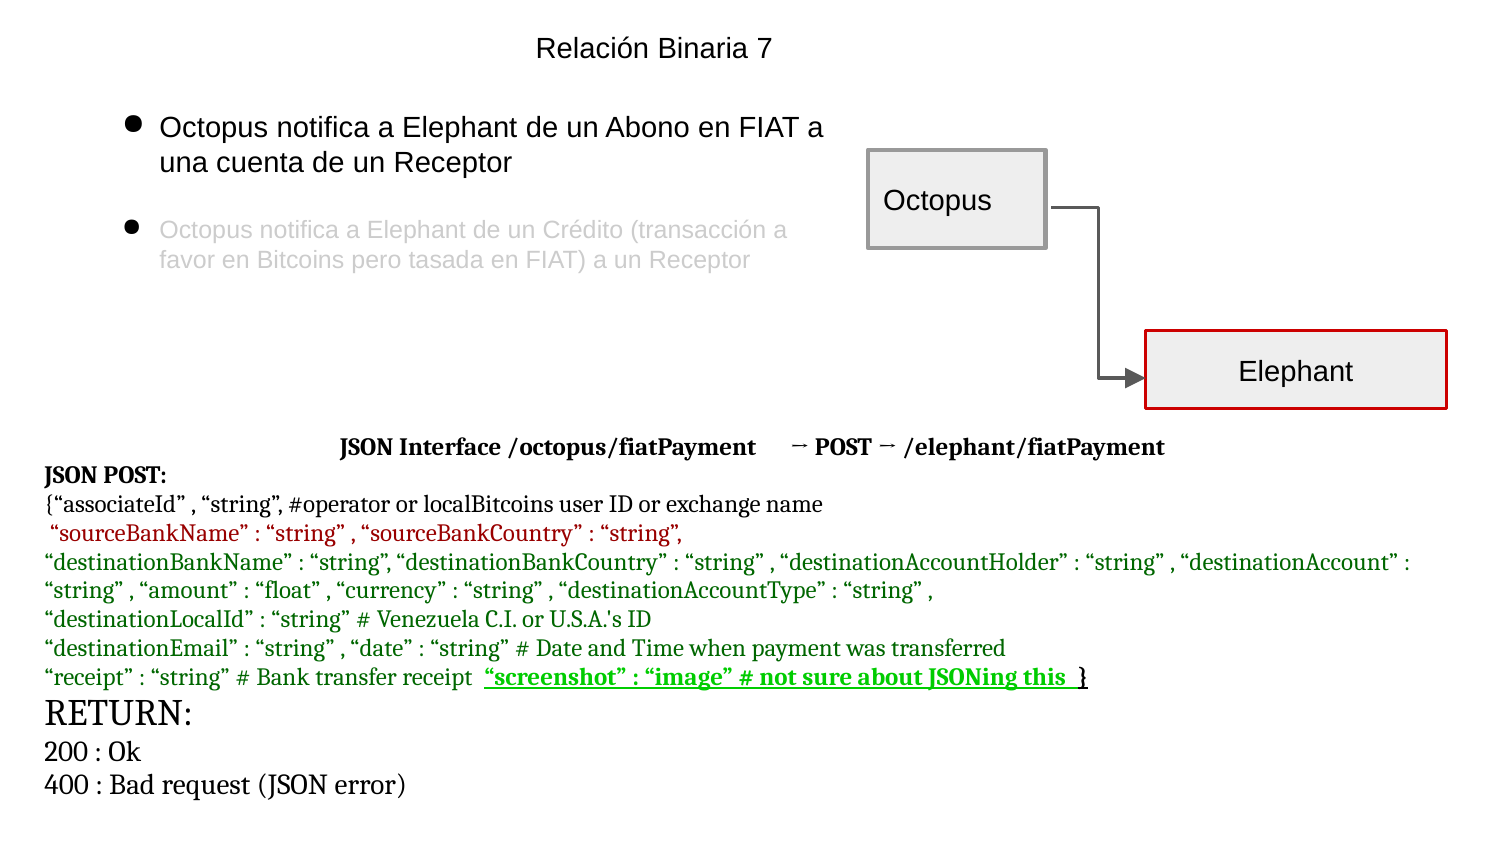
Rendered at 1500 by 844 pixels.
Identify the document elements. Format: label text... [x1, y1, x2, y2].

text_box Elephant [1145, 330, 1447, 409]
text_box Octopus [868, 149, 1046, 249]
text_box JSON Interface /octopus/fiatPayment → POST → /elephant/fiatPayment JSON POST: {“associateId” , “string”, #operator or localBitcoins user ID or exchange name “sourceBankName” : “string” , “sourceBankCountry” : “string”, “destinationBankName” : “string”, “destinationBankCountry” : “string” , “destinationAccountHolder” : “string” , “destinationAccount” : “string” , “amount” : “float” , “currency” : “string” , “destinationAccountType” : “string” , “destinationLocalId” : “string” # Venezuela C.I. or U.S.A.'s ID “destinationEmail” : “string” , “date” : “string” # Date and Time when payment was transferred “receipt” : “string” # Bank transfer receipt “screenshot” : “image” # not sure about JSONing this } RETURN: 200 : Ok 400 : Bad request (JSON error) [29, 425, 1477, 817]
text_box Octopus notifica a Elephant de un Abono en FIAT a una cuenta de un Receptor Octopus notifica a Elephant de un Crédito (transacción a favor en Bitcoins pero tasada en FIAT) a un Receptor [69, 93, 863, 318]
text_box Relación Binaria 7 [520, 14, 994, 75]
